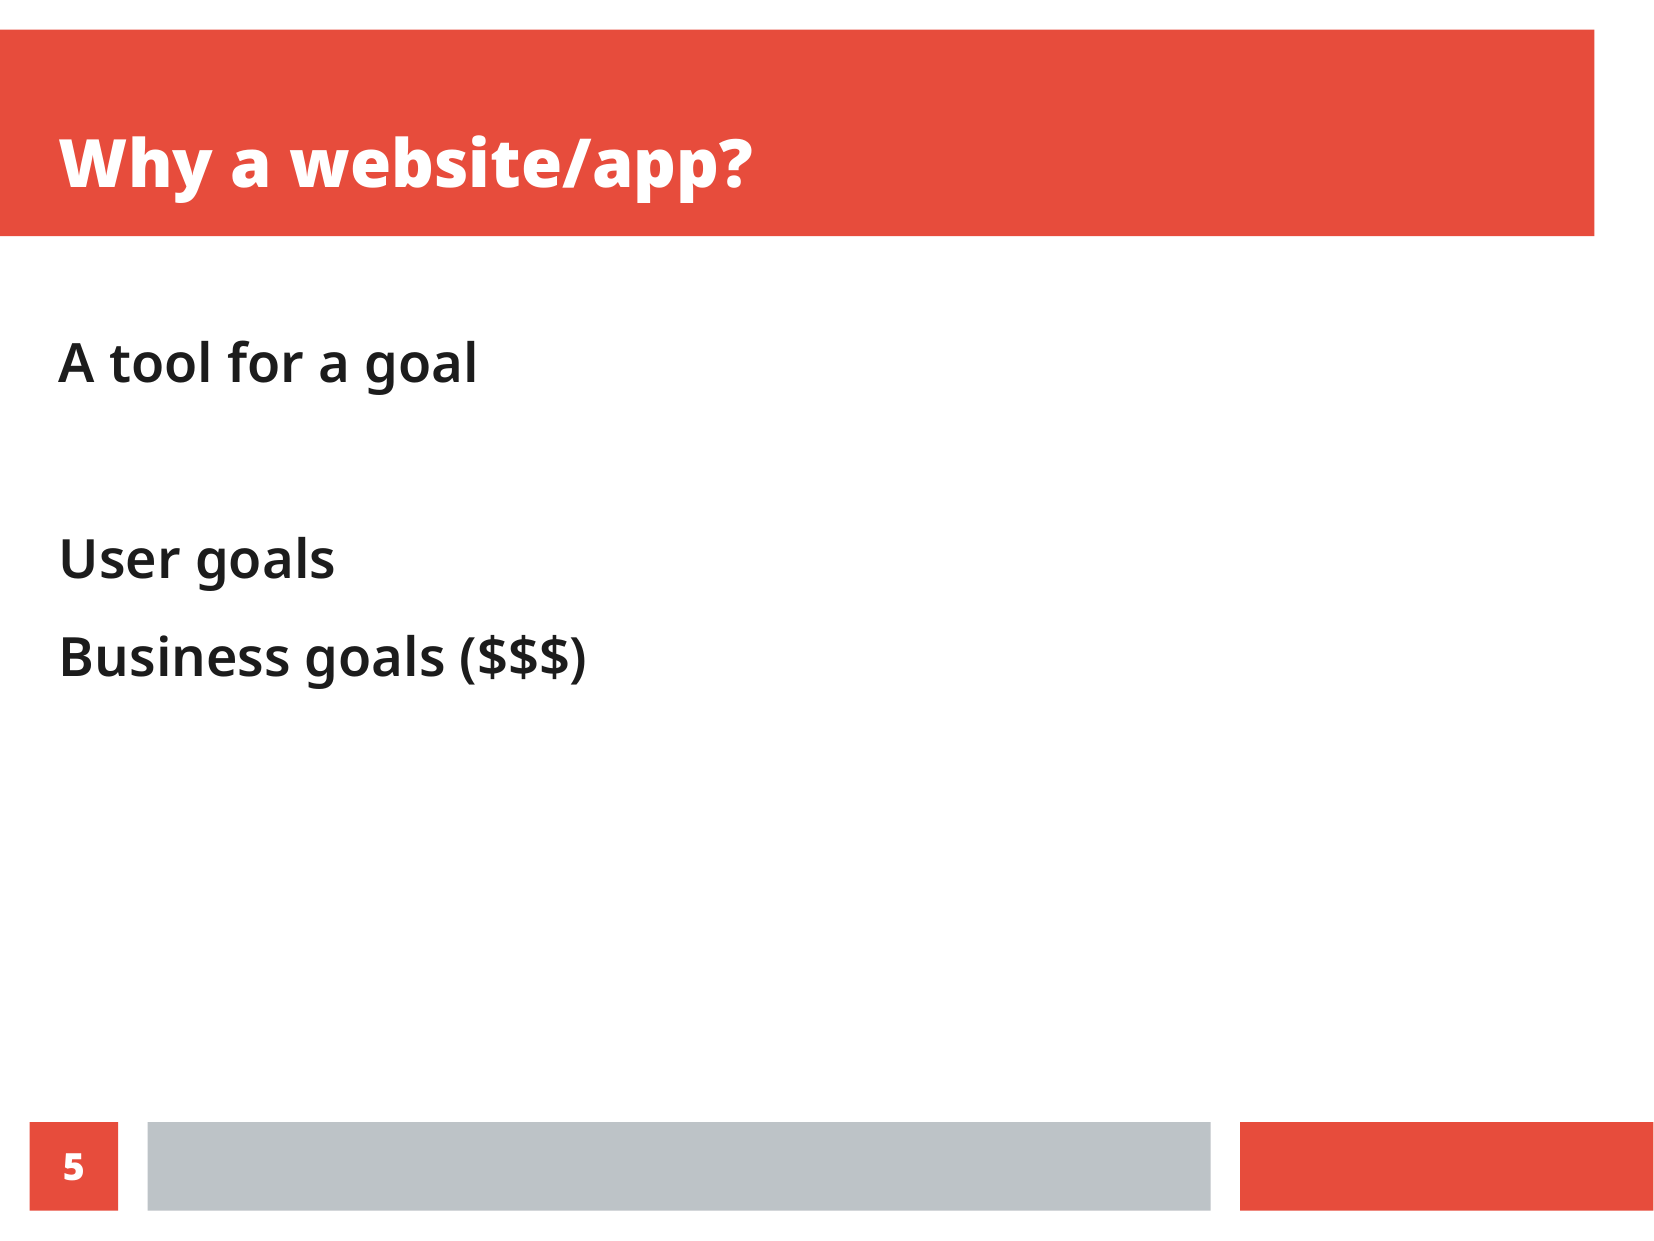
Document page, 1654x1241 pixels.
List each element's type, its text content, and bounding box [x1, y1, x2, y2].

list A tool for a goal User goals Business goals ($$$) [59, 324, 1565, 1093]
title Why a website/app? [59, 59, 1595, 207]
